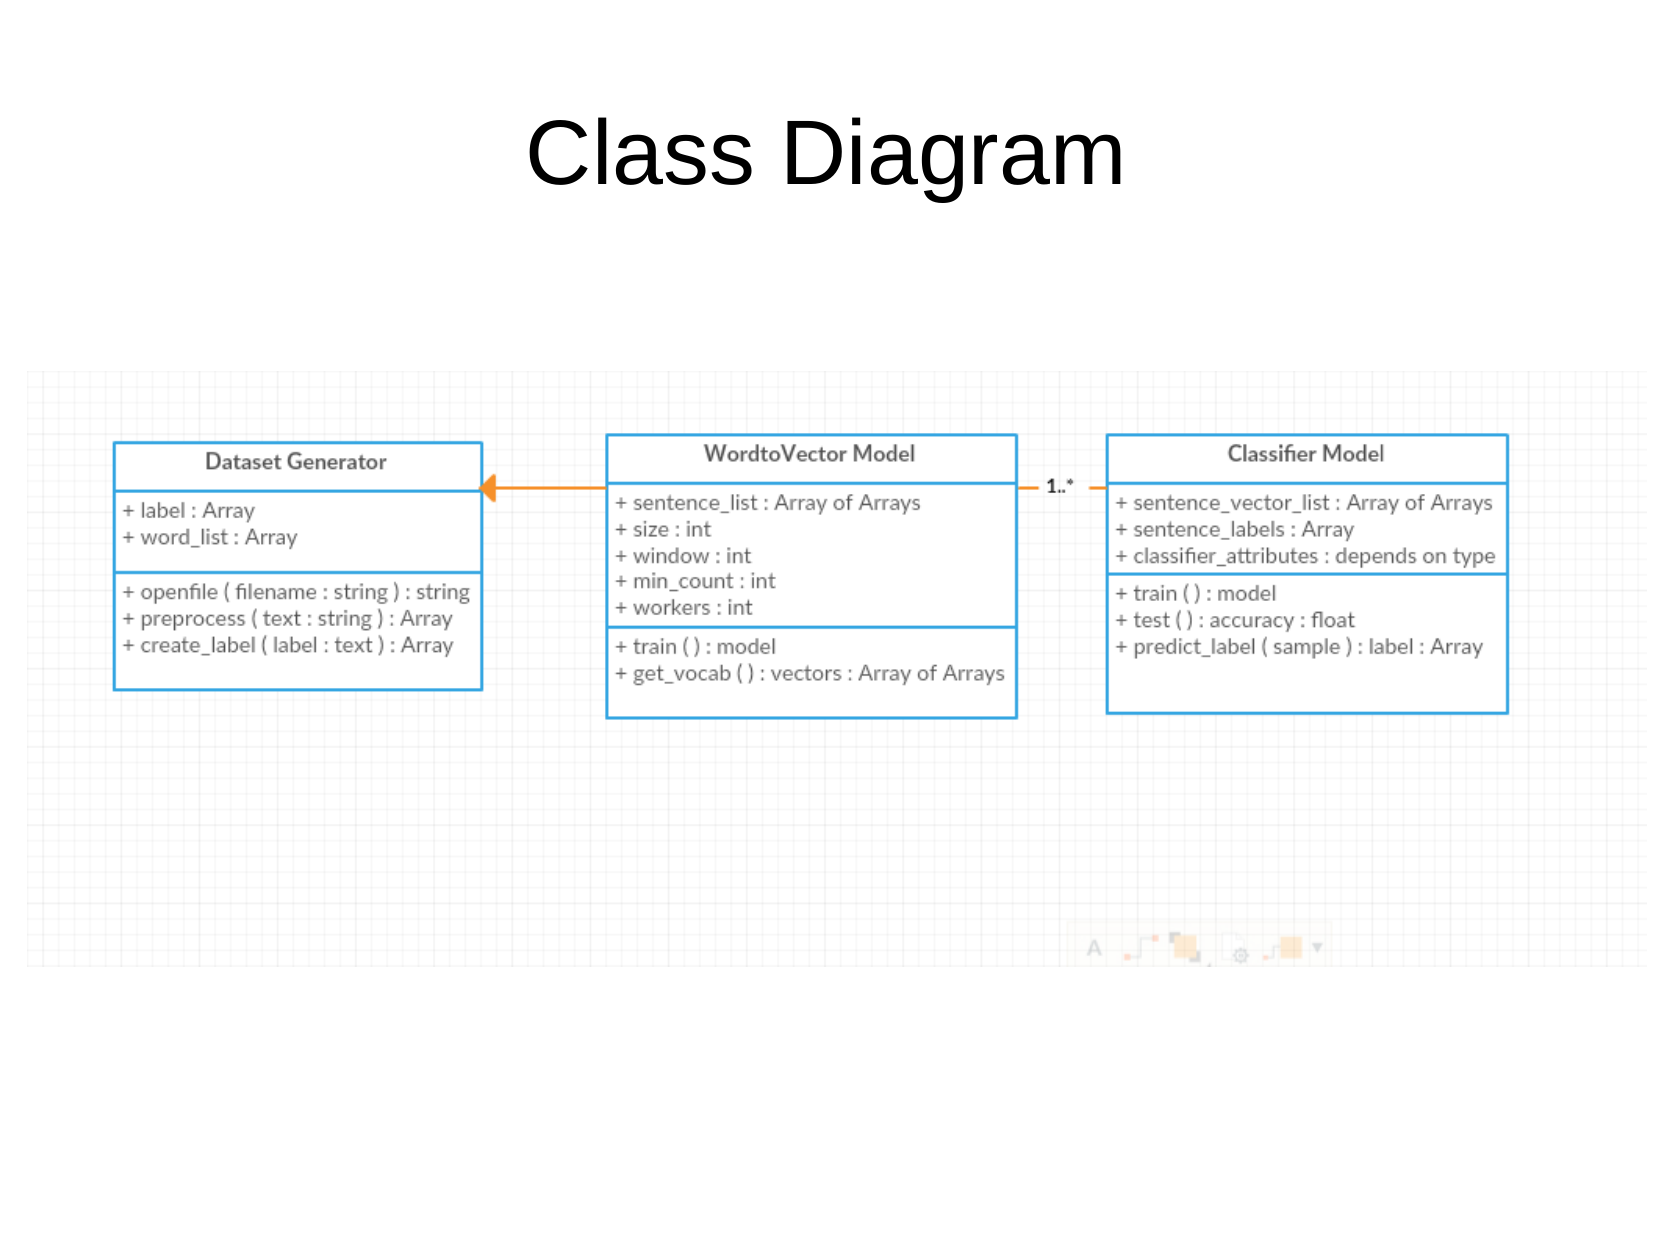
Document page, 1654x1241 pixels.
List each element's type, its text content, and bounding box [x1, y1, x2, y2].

title Class Diagram [82, 49, 1571, 257]
picture [27, 371, 1647, 967]
